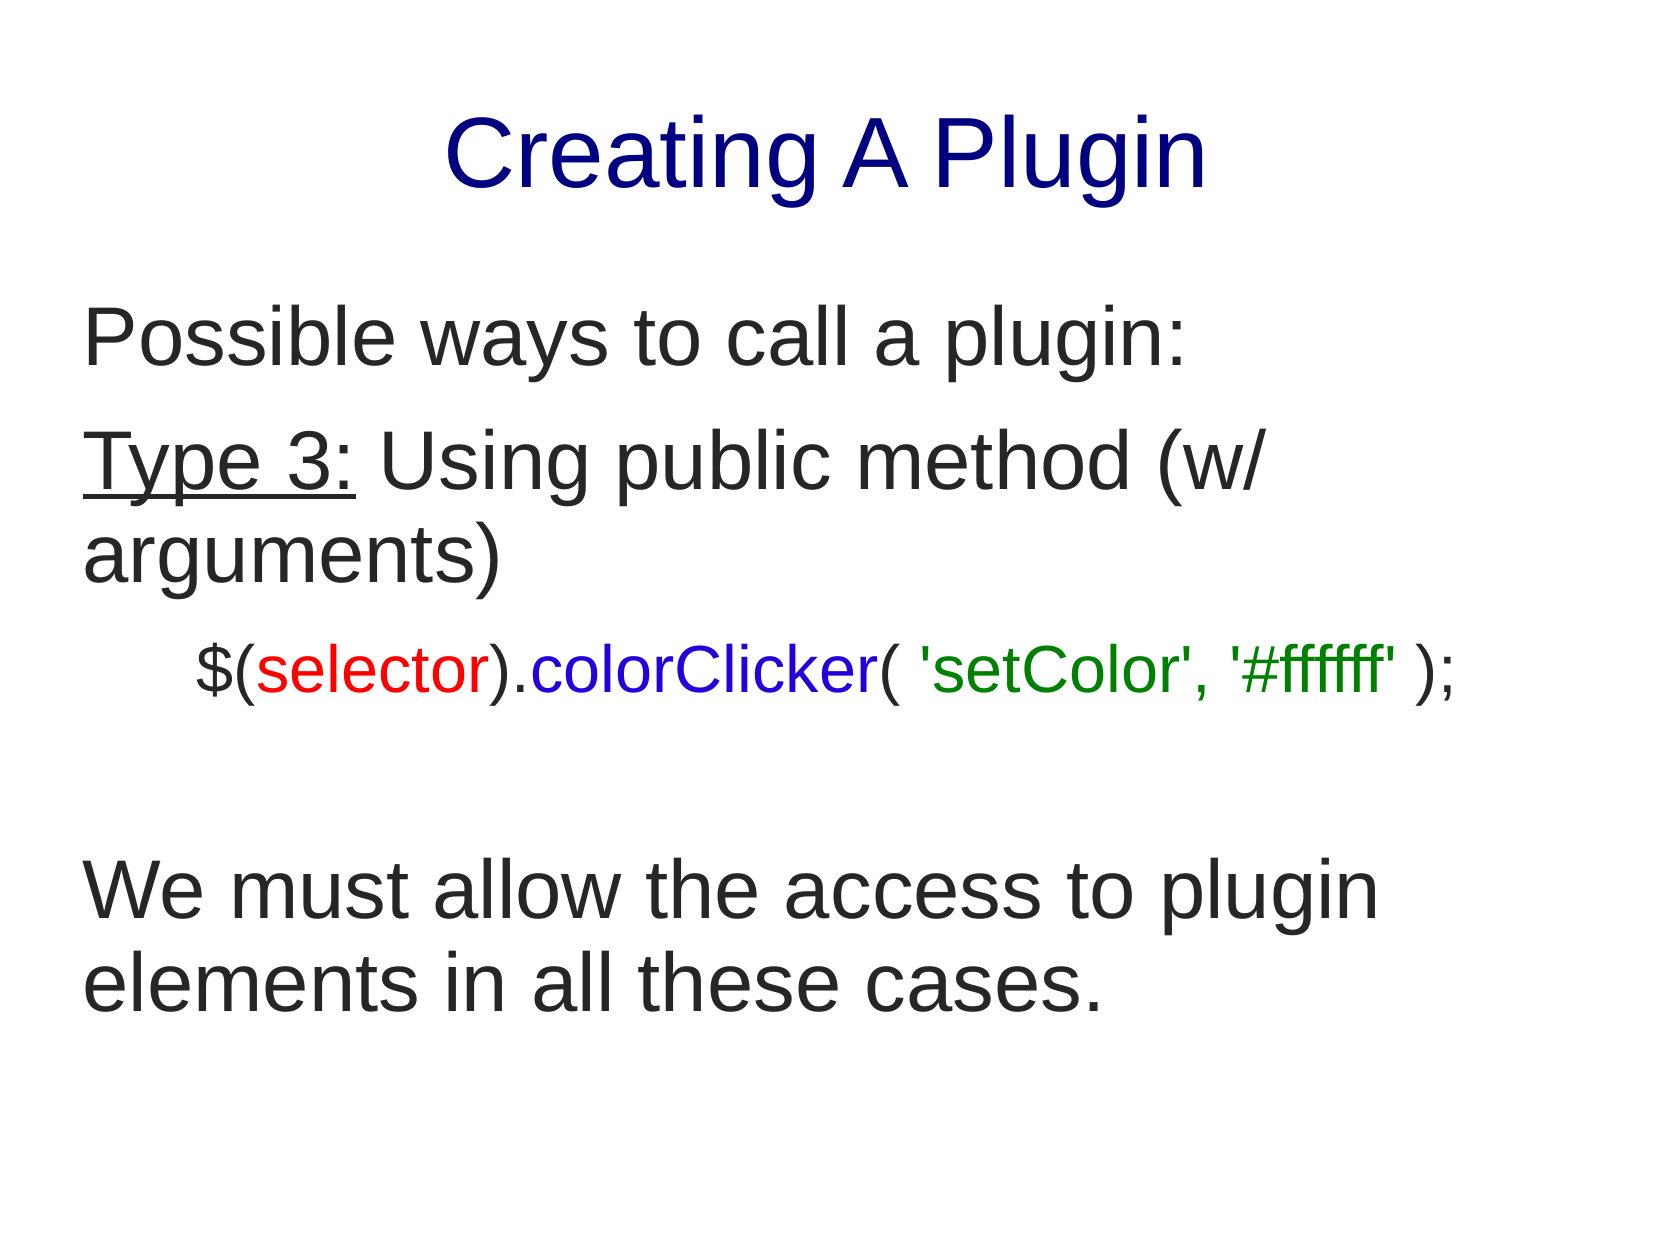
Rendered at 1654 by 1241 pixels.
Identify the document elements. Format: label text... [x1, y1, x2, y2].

title Creating A Plugin [82, 49, 1571, 257]
list Possible ways to call a plugin: Type 3: Using public method (w/ arguments) $(selector).colorClicker( 'setColor', '#ffffff' ); We must allow the access to plugin elements in all these cases. [82, 290, 1571, 1109]
